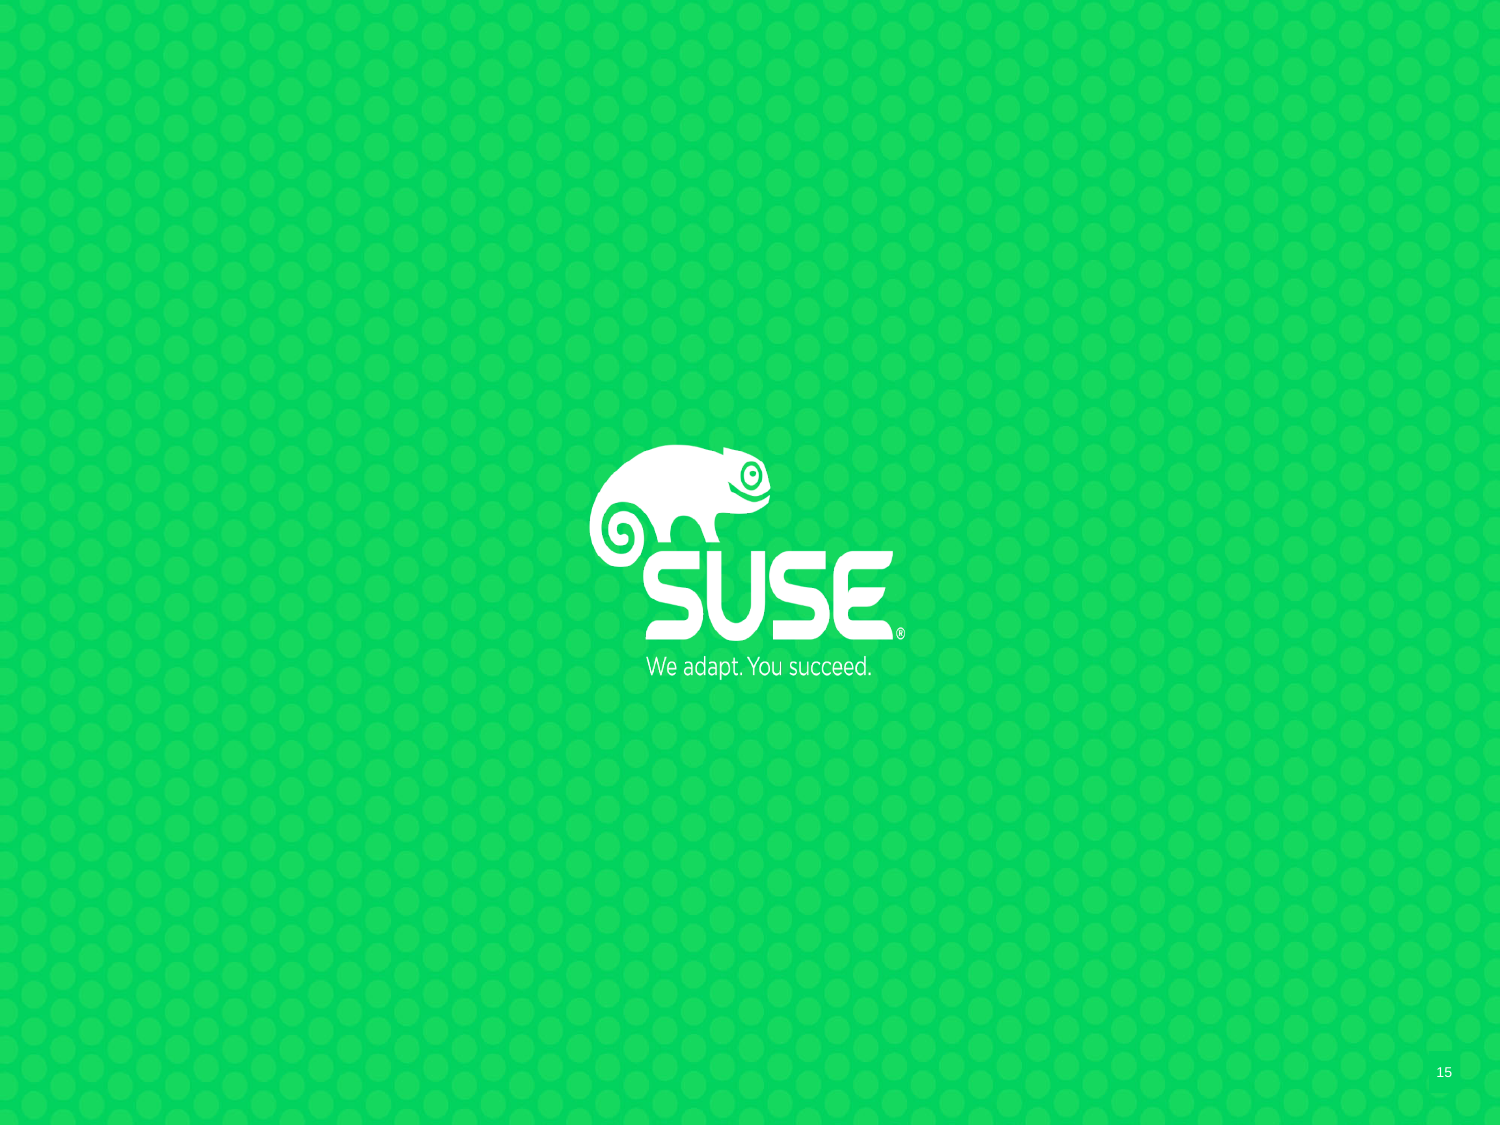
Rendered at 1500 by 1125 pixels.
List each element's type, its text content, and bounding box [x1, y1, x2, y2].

picture [0, 0, 1500, 1125]
text_box <number> [1428, 1051, 1461, 1094]
